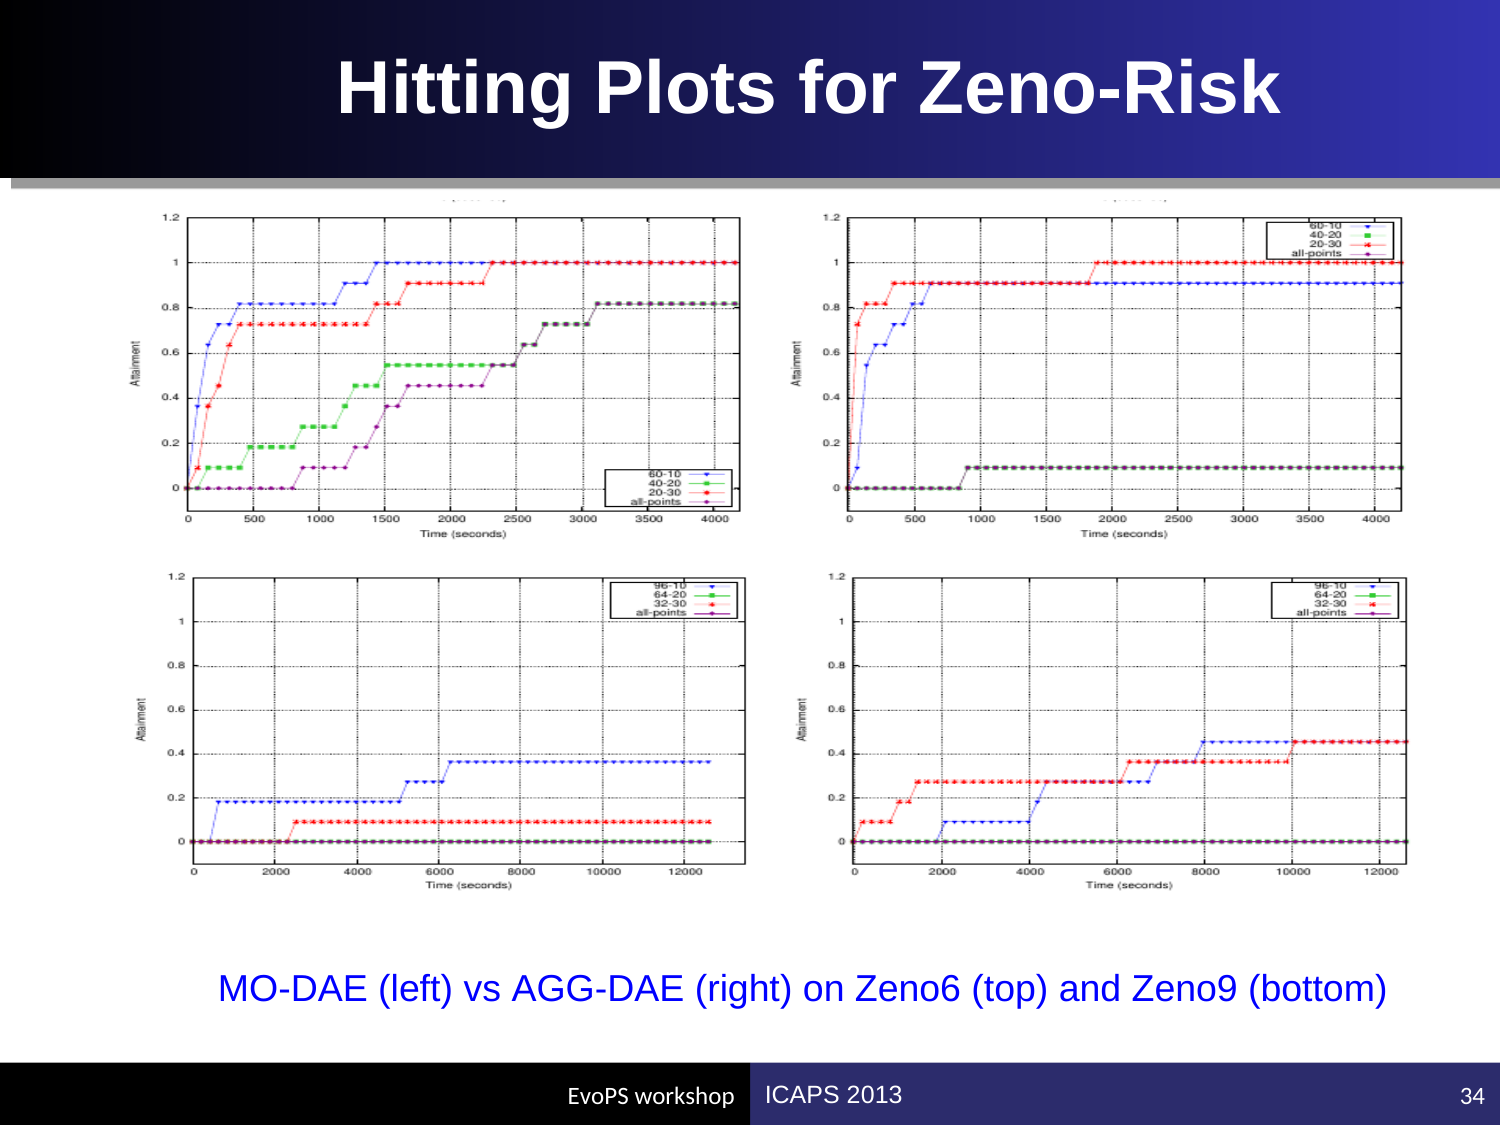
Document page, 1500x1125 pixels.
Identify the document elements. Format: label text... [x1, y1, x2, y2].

text_box MO-DAE (left) vs AGG-DAE (right) on Zeno6 (top) and Zeno9 (bottom) [183, 956, 1424, 1017]
picture [110, 564, 1426, 904]
picture [123, 200, 1418, 544]
text_box Hitting Plots for Zeno-Risk [322, 31, 1441, 137]
